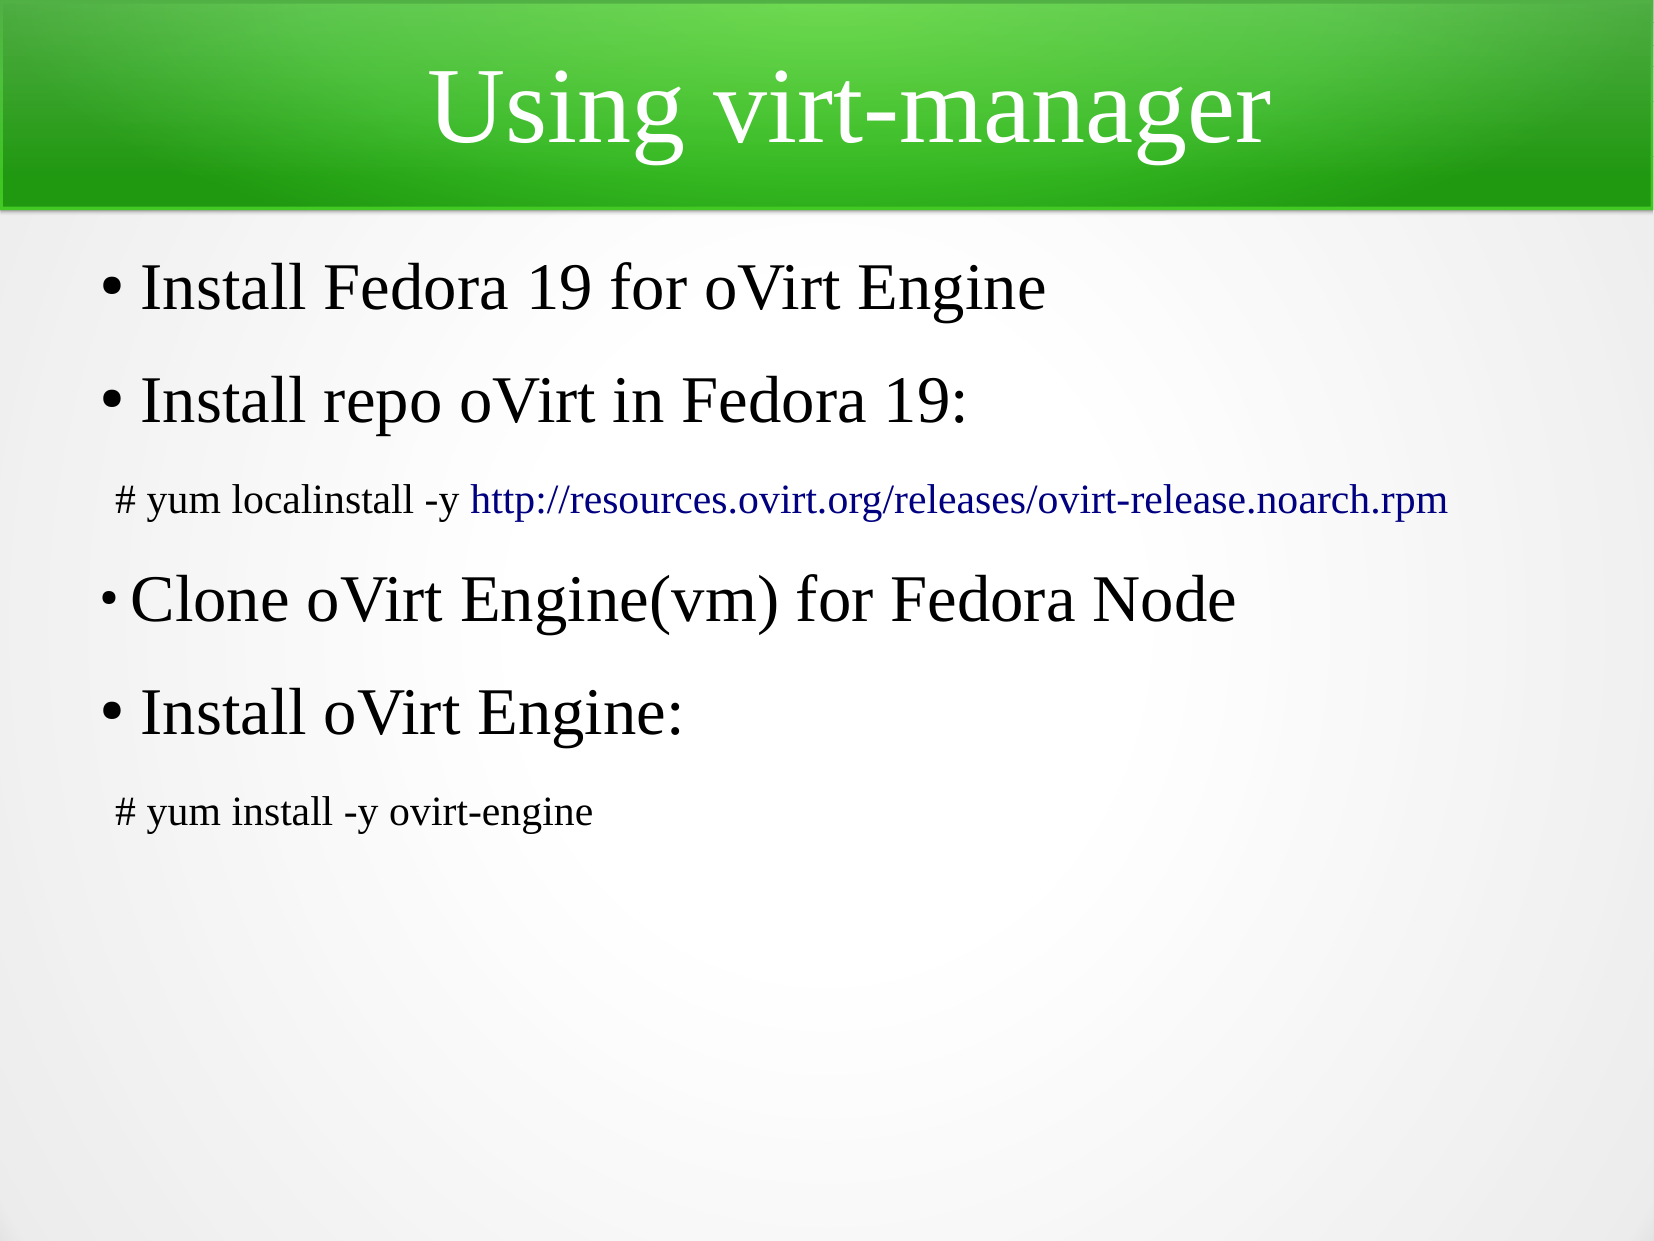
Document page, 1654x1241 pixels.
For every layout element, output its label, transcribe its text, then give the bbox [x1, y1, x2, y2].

title Using virt-manager [86, 11, 1576, 200]
list Install Fedora 19 for oVirt Engine Install repo oVirt in Fedora 19: # yum localinstall -y http://resources.ovirt.org/releases/ovirt-release.noarch.rpm Clone oVirt Engine(vm) for Fedora Node Install oVirt Engine: # yum install -y ovirt-engine [82, 249, 1538, 1163]
